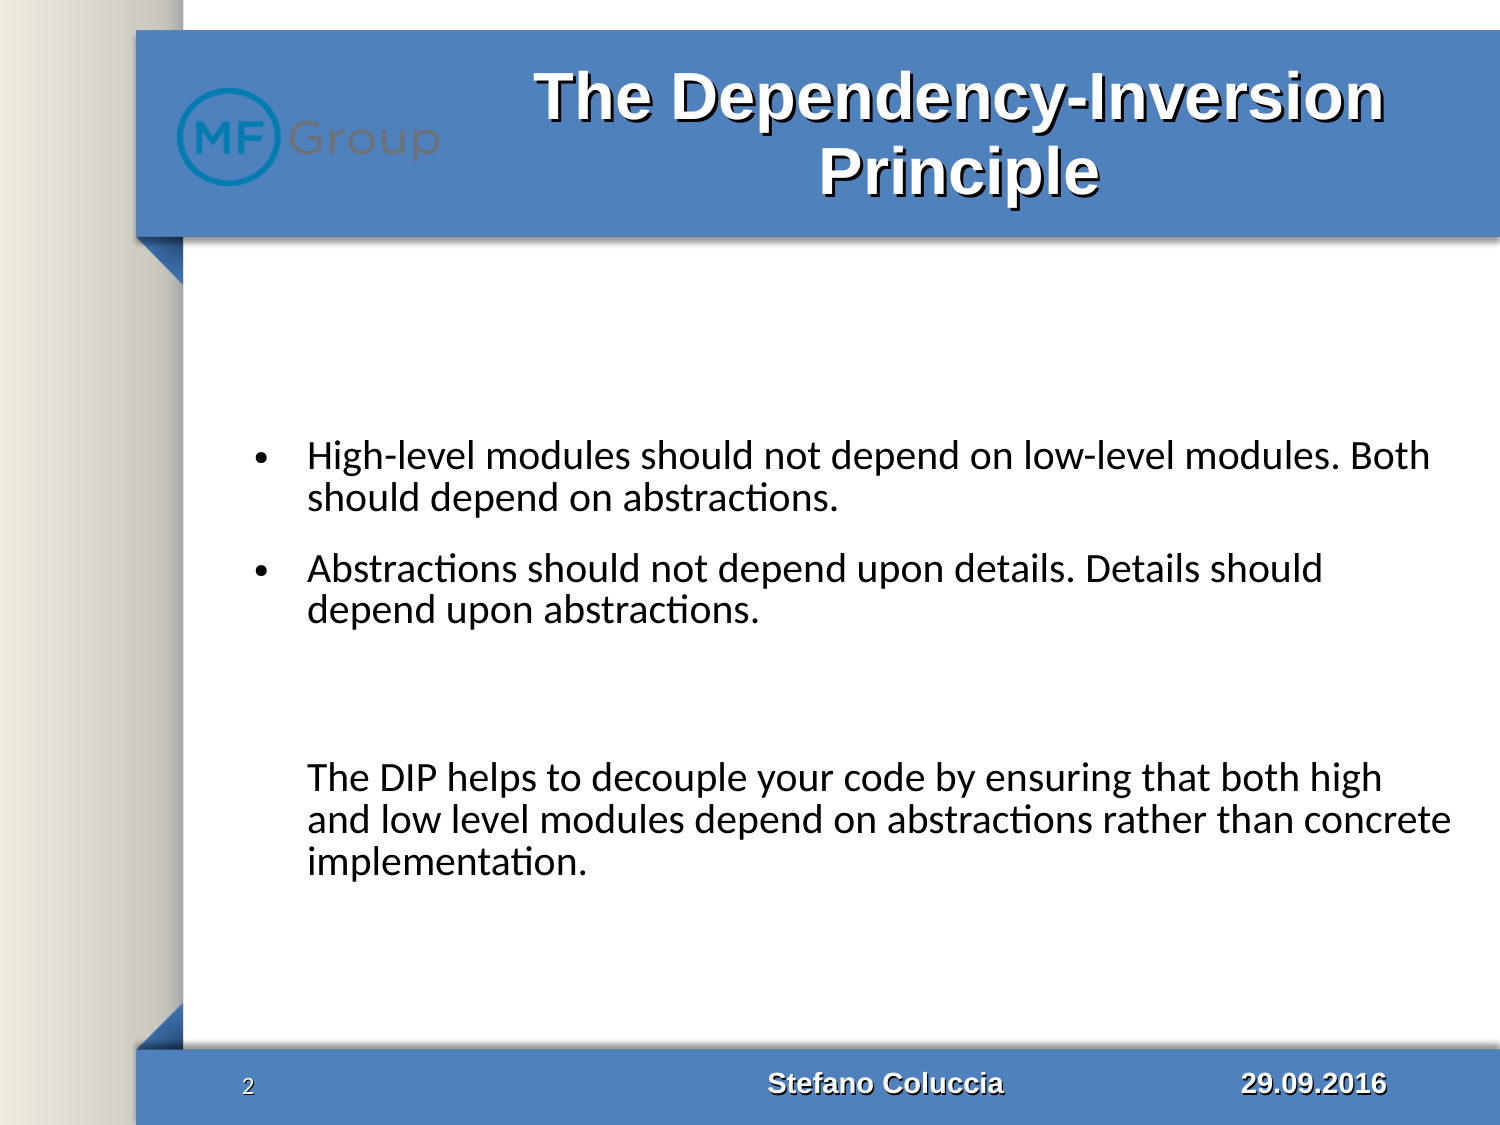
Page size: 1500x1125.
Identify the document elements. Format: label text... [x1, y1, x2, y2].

title 29.09.2016 [1151, 1062, 1477, 1105]
title Stefano Coluccia [738, 1062, 1034, 1105]
picture [0, 0, 1500, 1125]
title The Dependency-Inversion Principle [472, 38, 1447, 230]
list High-level modules should not depend on low-level modules. Both should depend on abstractions. Abstractions should not depend upon details. Details should depend upon abstractions. The DIP helps to decouple your code by ensuring that both high and low level modules depend on abstractions rather than concrete implementation. [236, 261, 1453, 975]
